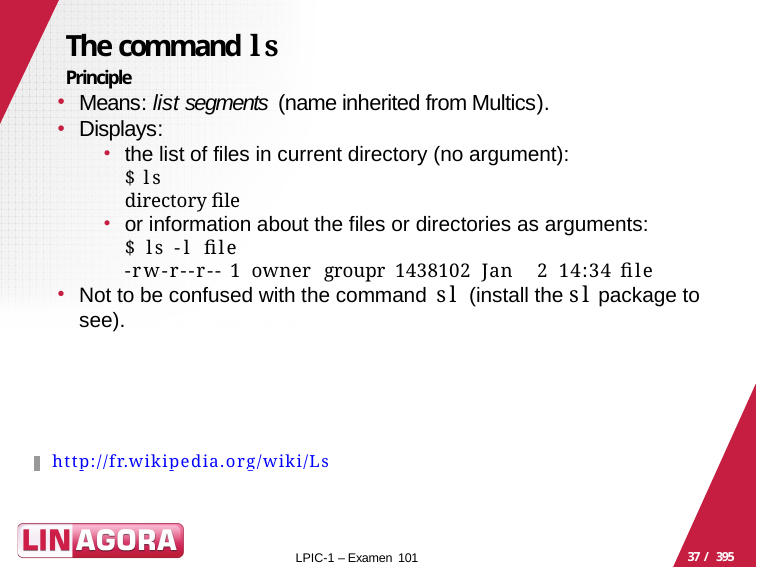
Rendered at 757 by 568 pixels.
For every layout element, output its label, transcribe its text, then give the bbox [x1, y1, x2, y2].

text_box http://fr.wikipedia.org/wiki/Ls [50, 450, 378, 473]
text_box The command ls [63, 26, 697, 65]
text_box LPIC-1 – Examen 101 [293, 549, 420, 568]
picture [0, 0, 352, 352]
text_box <numéro> / 395 [683, 549, 747, 568]
text_box [17, 520, 184, 562]
text_box Principle Means: list segments (name inherited from Multics). Displays: the list of files in current directory (no argument): $ ls directory file or information about the files or directories as arguments: $ ls -l file -rw-r--r-- 1 owner groupr 1438102 Jan 2 14:34 file Not to be confused with the command sl (install the sl package to see). [55, 65, 726, 469]
